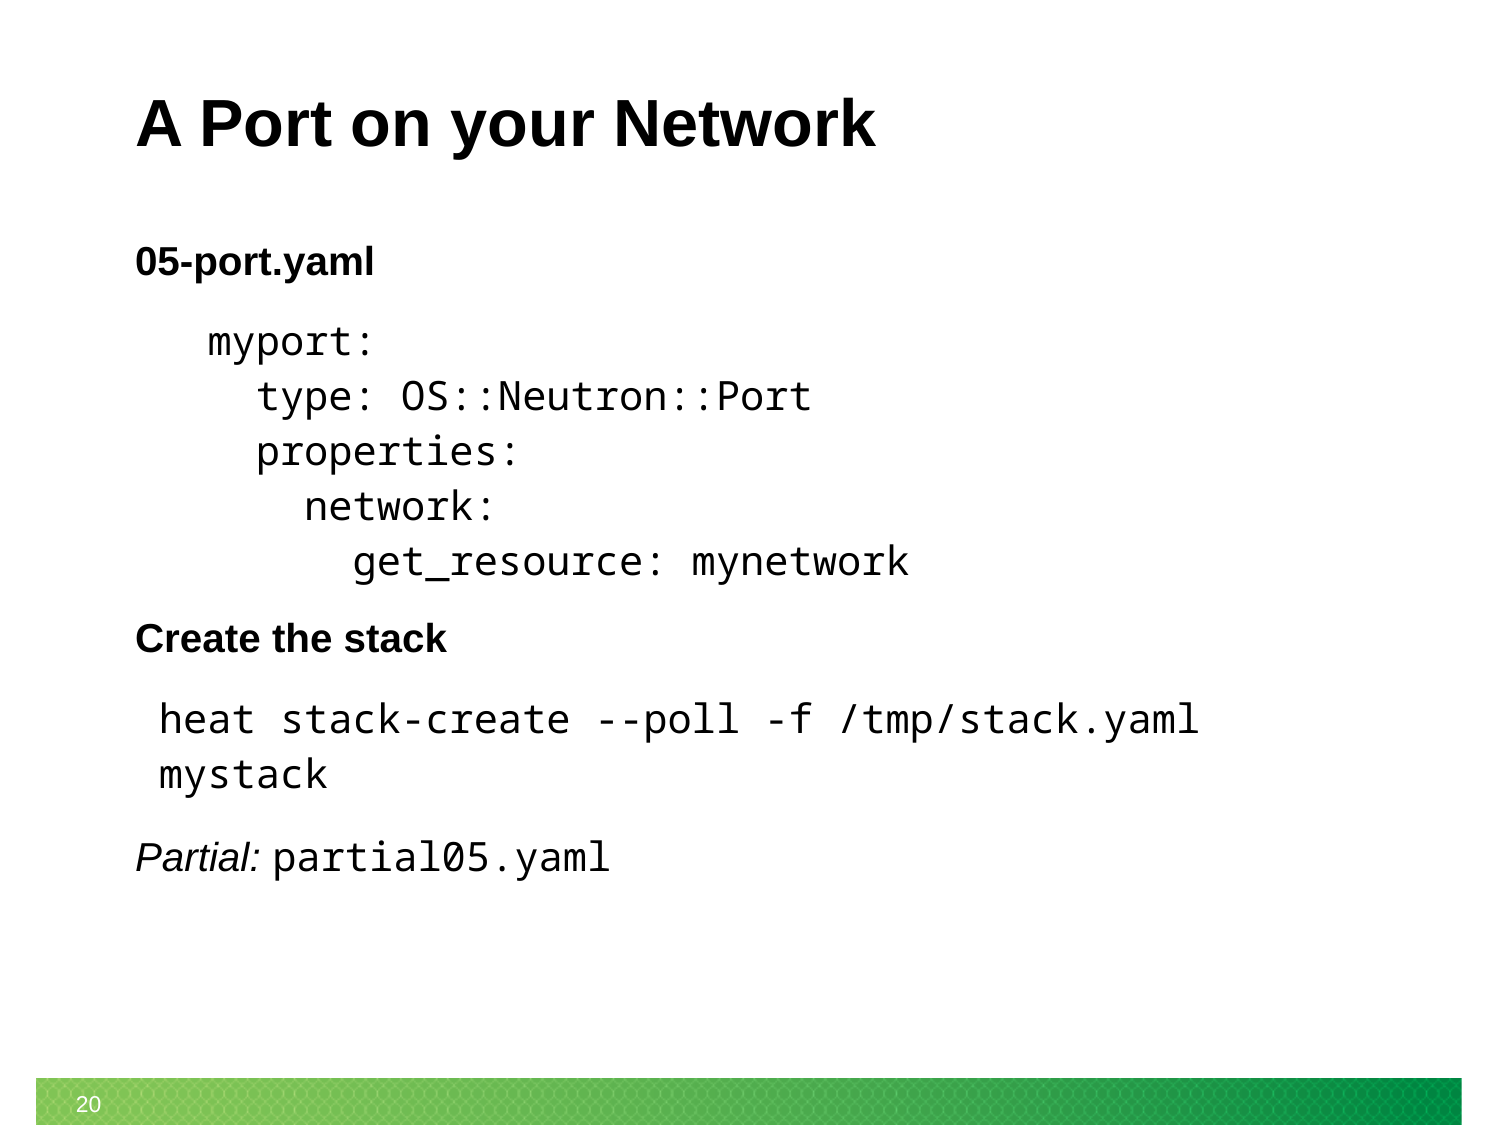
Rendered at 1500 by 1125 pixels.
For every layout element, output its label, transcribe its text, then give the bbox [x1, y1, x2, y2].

list 05-port.yaml myport: type: OS::Neutron::Port properties: network: get_resource: mynetwork Create the stack heat stack-create --poll -f /tmp/stack.yaml mystack Partial: partial05.yaml [135, 238, 1372, 892]
picture [36, 1078, 1462, 1125]
title A Port on your Network [135, 41, 1372, 204]
